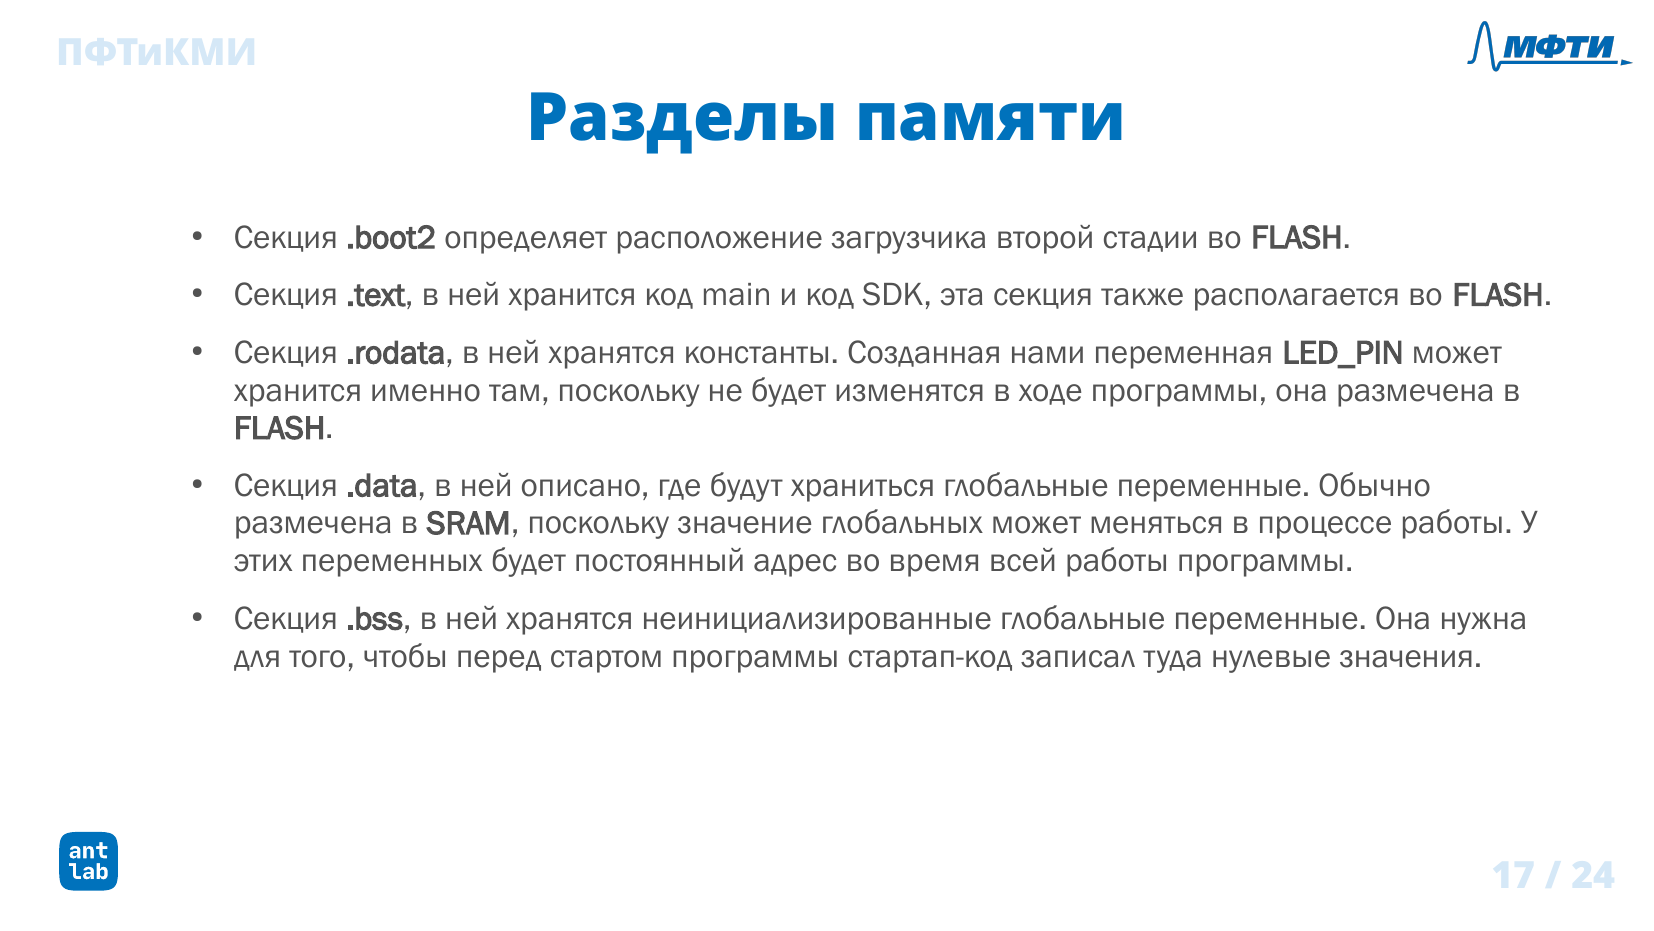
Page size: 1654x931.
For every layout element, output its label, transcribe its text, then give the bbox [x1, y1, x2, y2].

picture [1446, 0, 1654, 93]
title Разделы памяти [82, 20, 1571, 209]
list Cекция .boot2 определяет расположение загрузчика второй стадии во FLASH. Cекция .text, в ней хранится код main и код SDK, эта секция также располагается во FLASH. Секция .rodata, в ней хранятся константы. Созданная нами переменная LED_PIN может хранится именно там, поскольку не будет изменятся в ходе программы, она размечена в FLASH. Секция .data, в ней описано, где будут храниться глобальные переменные. Обычно размечена в SRAM, поскольку значение глобальных может меняться в процессе работы. У этих переменных будет постоянный адрес во время всей работы программы. Секция .bss, в ней хранятся неинициализированные глобальные переменные. Она нужна для того, чтобы перед стартом программы стартап-код записал туда нулевые значения. [177, 217, 1571, 758]
